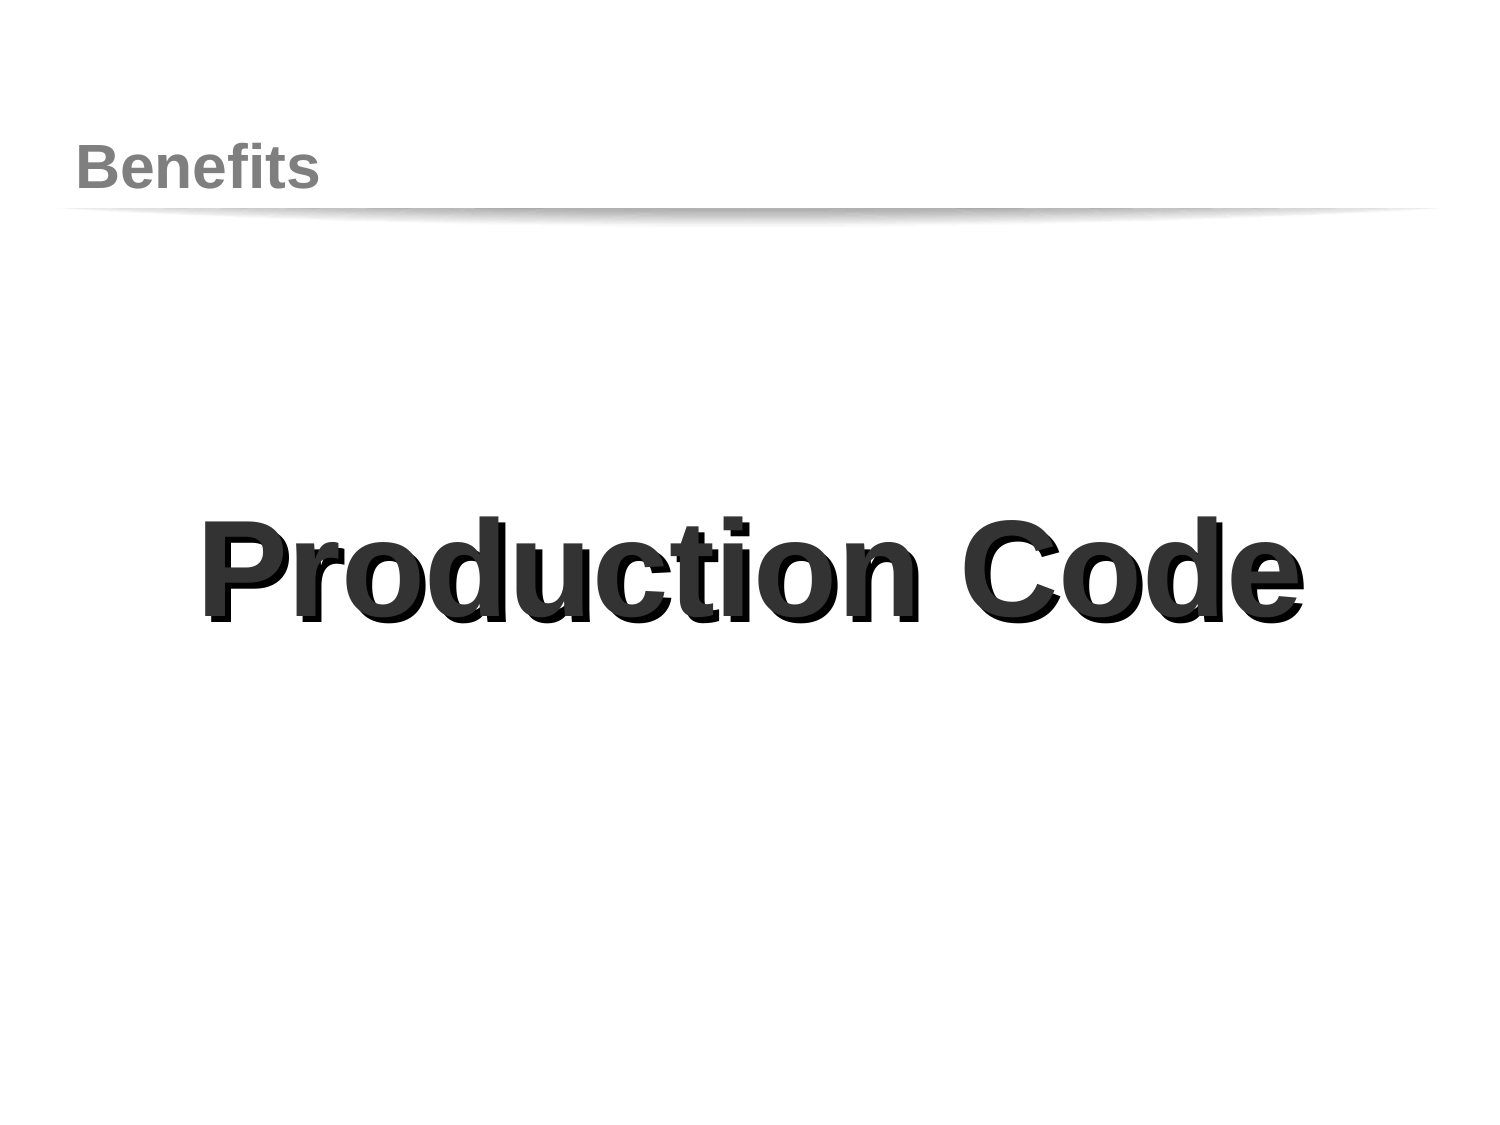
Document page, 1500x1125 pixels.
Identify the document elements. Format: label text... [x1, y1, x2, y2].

title Benefits [75, 71, 1426, 203]
text_box Production Code [75, 479, 1426, 646]
